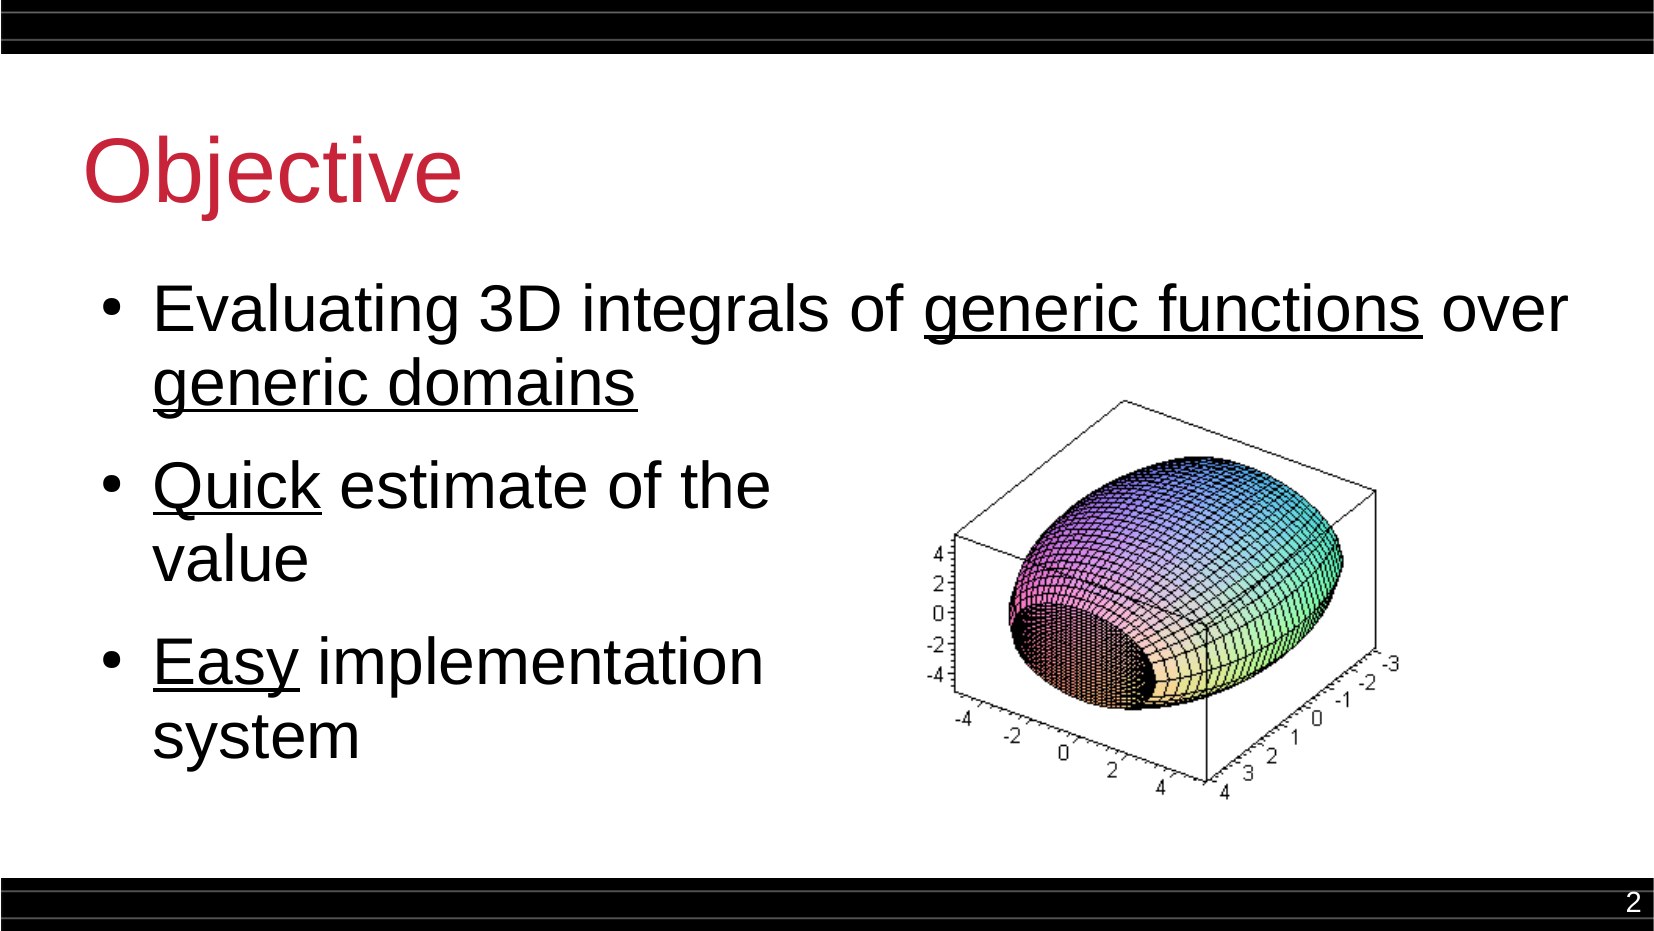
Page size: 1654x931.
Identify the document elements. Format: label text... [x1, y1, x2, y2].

picture [862, 366, 1469, 817]
picture [1, 878, 1654, 931]
list Evaluating 3D integrals of generic functions over generic domains Quick estimate of the value Easy implementation system [82, 271, 1571, 851]
picture [1, 0, 1654, 54]
title Objective [82, 92, 1571, 249]
